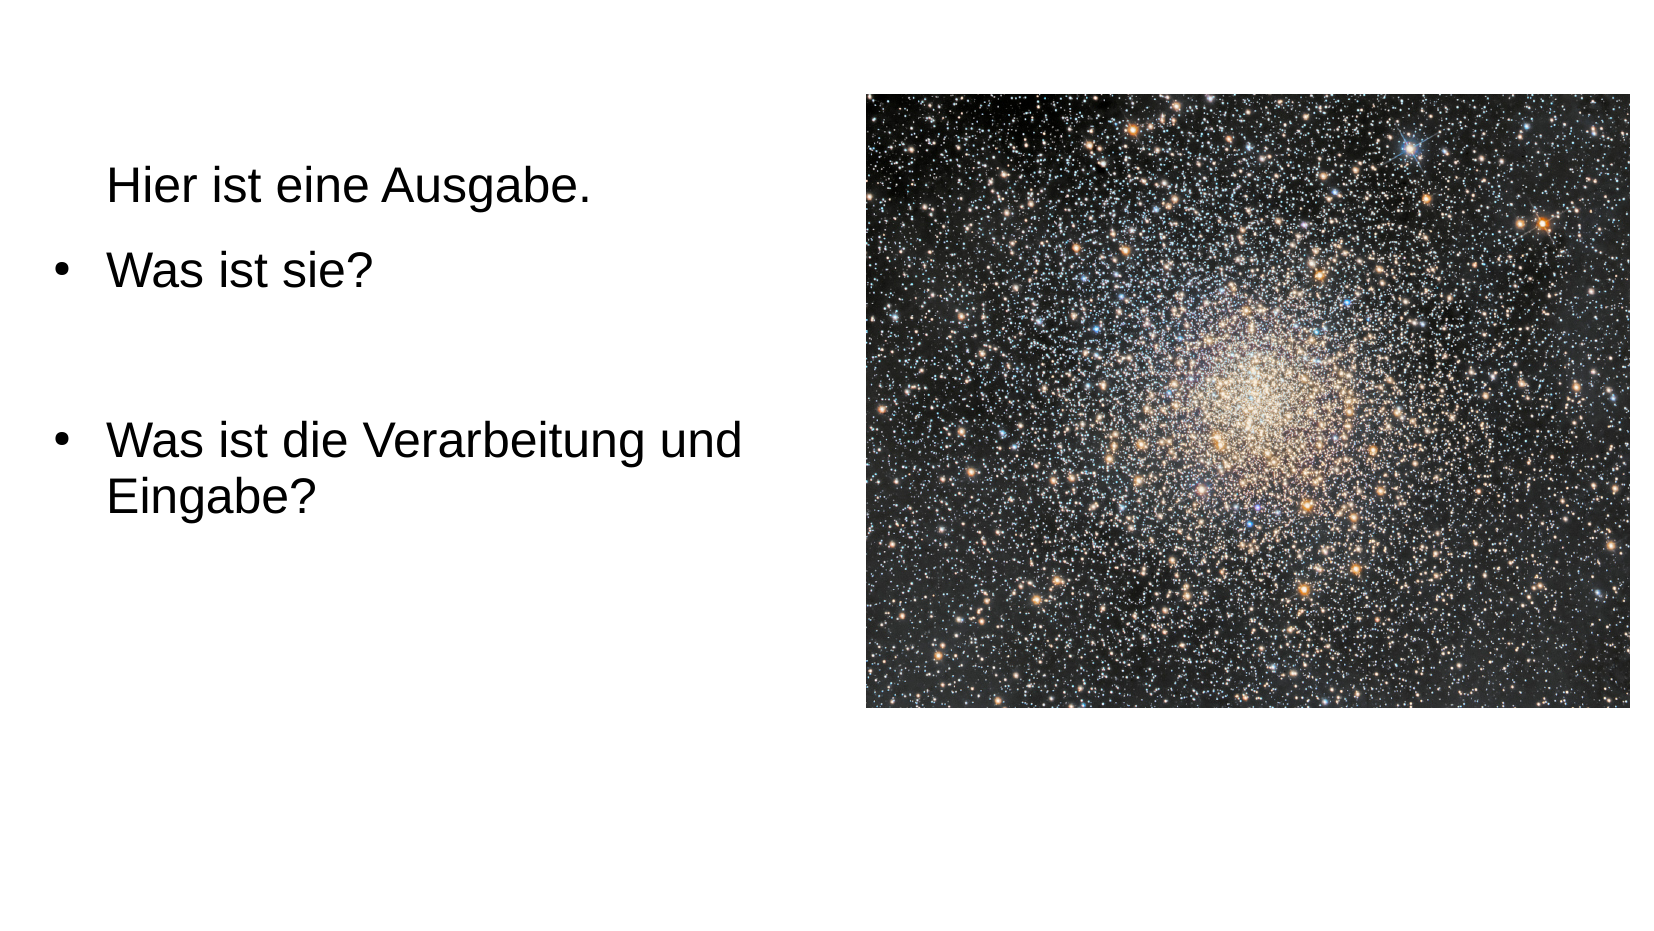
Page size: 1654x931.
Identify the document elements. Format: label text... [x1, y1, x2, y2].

picture [866, 94, 1630, 708]
list Hier ist eine Ausgabe. Was ist sie? Was ist die Verarbeitung und Eingabe? [35, 156, 815, 745]
